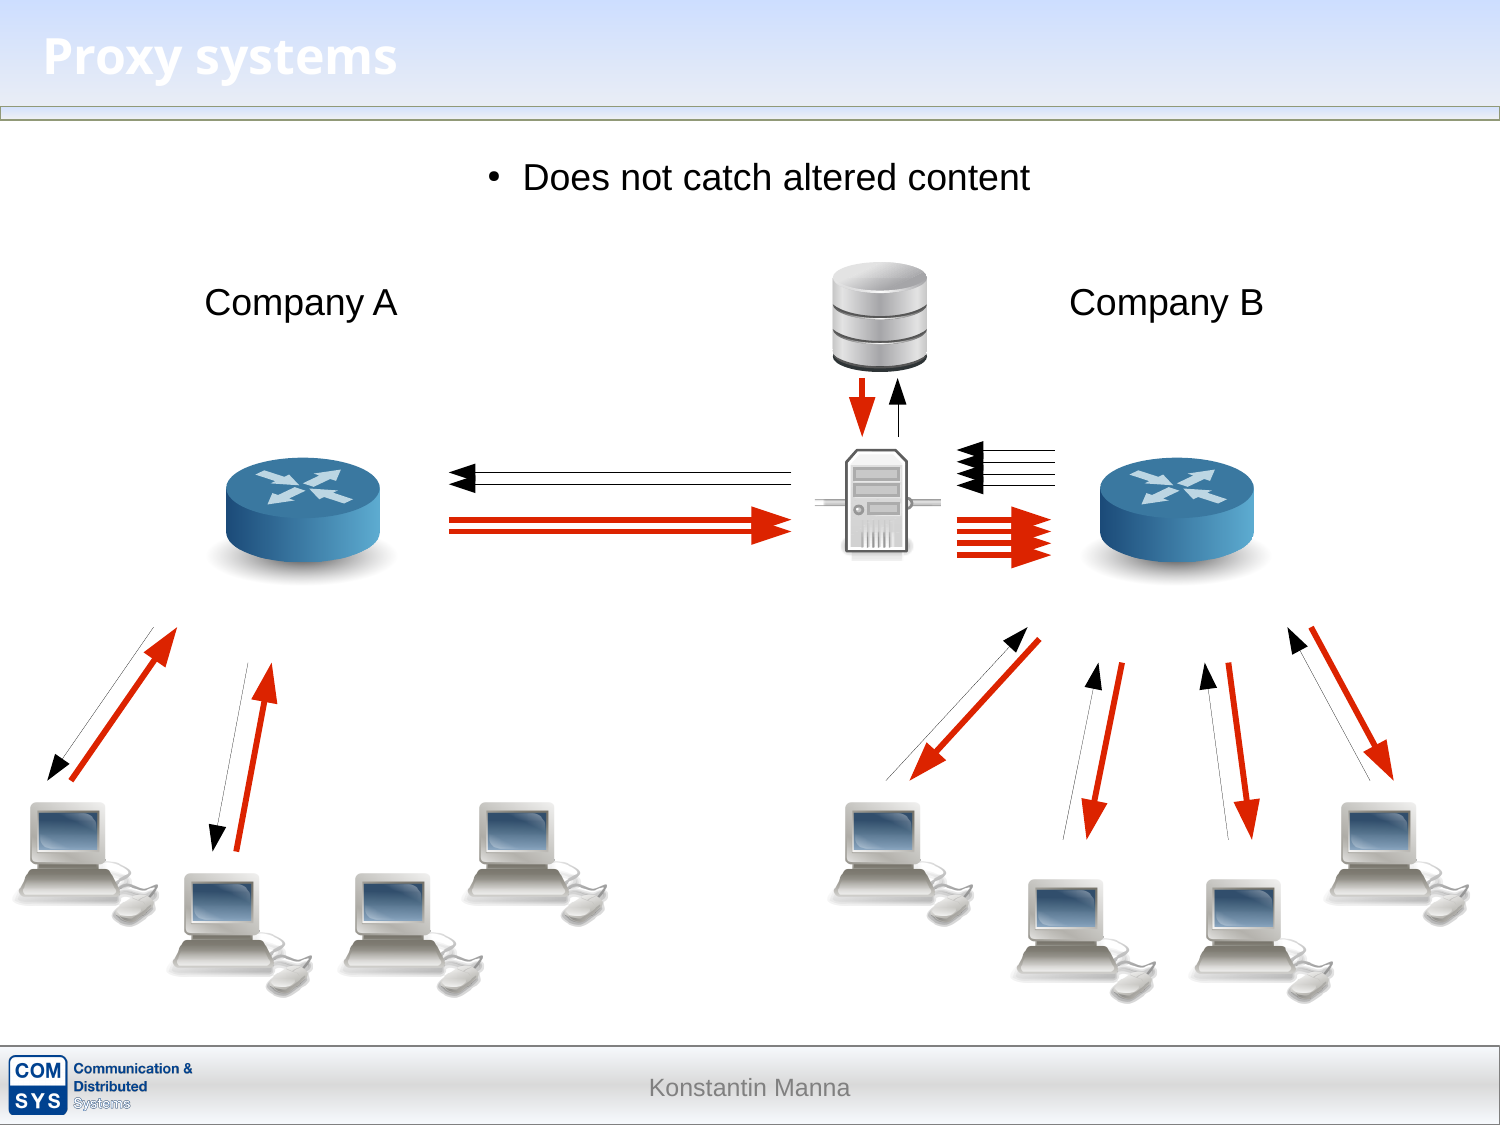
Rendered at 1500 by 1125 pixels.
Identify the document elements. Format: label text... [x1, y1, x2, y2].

picture [826, 780, 975, 929]
picture [188, 401, 426, 639]
picture [165, 851, 313, 1000]
text_box Company A Company B [934, 273, 1500, 331]
picture [1062, 401, 1300, 639]
picture [1187, 780, 1471, 1006]
text_box Does not catch altered content [472, 149, 1087, 207]
picture [11, 780, 160, 929]
picture [1009, 857, 1158, 1006]
picture [810, 437, 945, 567]
picture [336, 780, 609, 1000]
text_box Company A Company B [0, 273, 826, 331]
picture [826, 262, 934, 378]
title Proxy systems [27, 17, 1464, 92]
